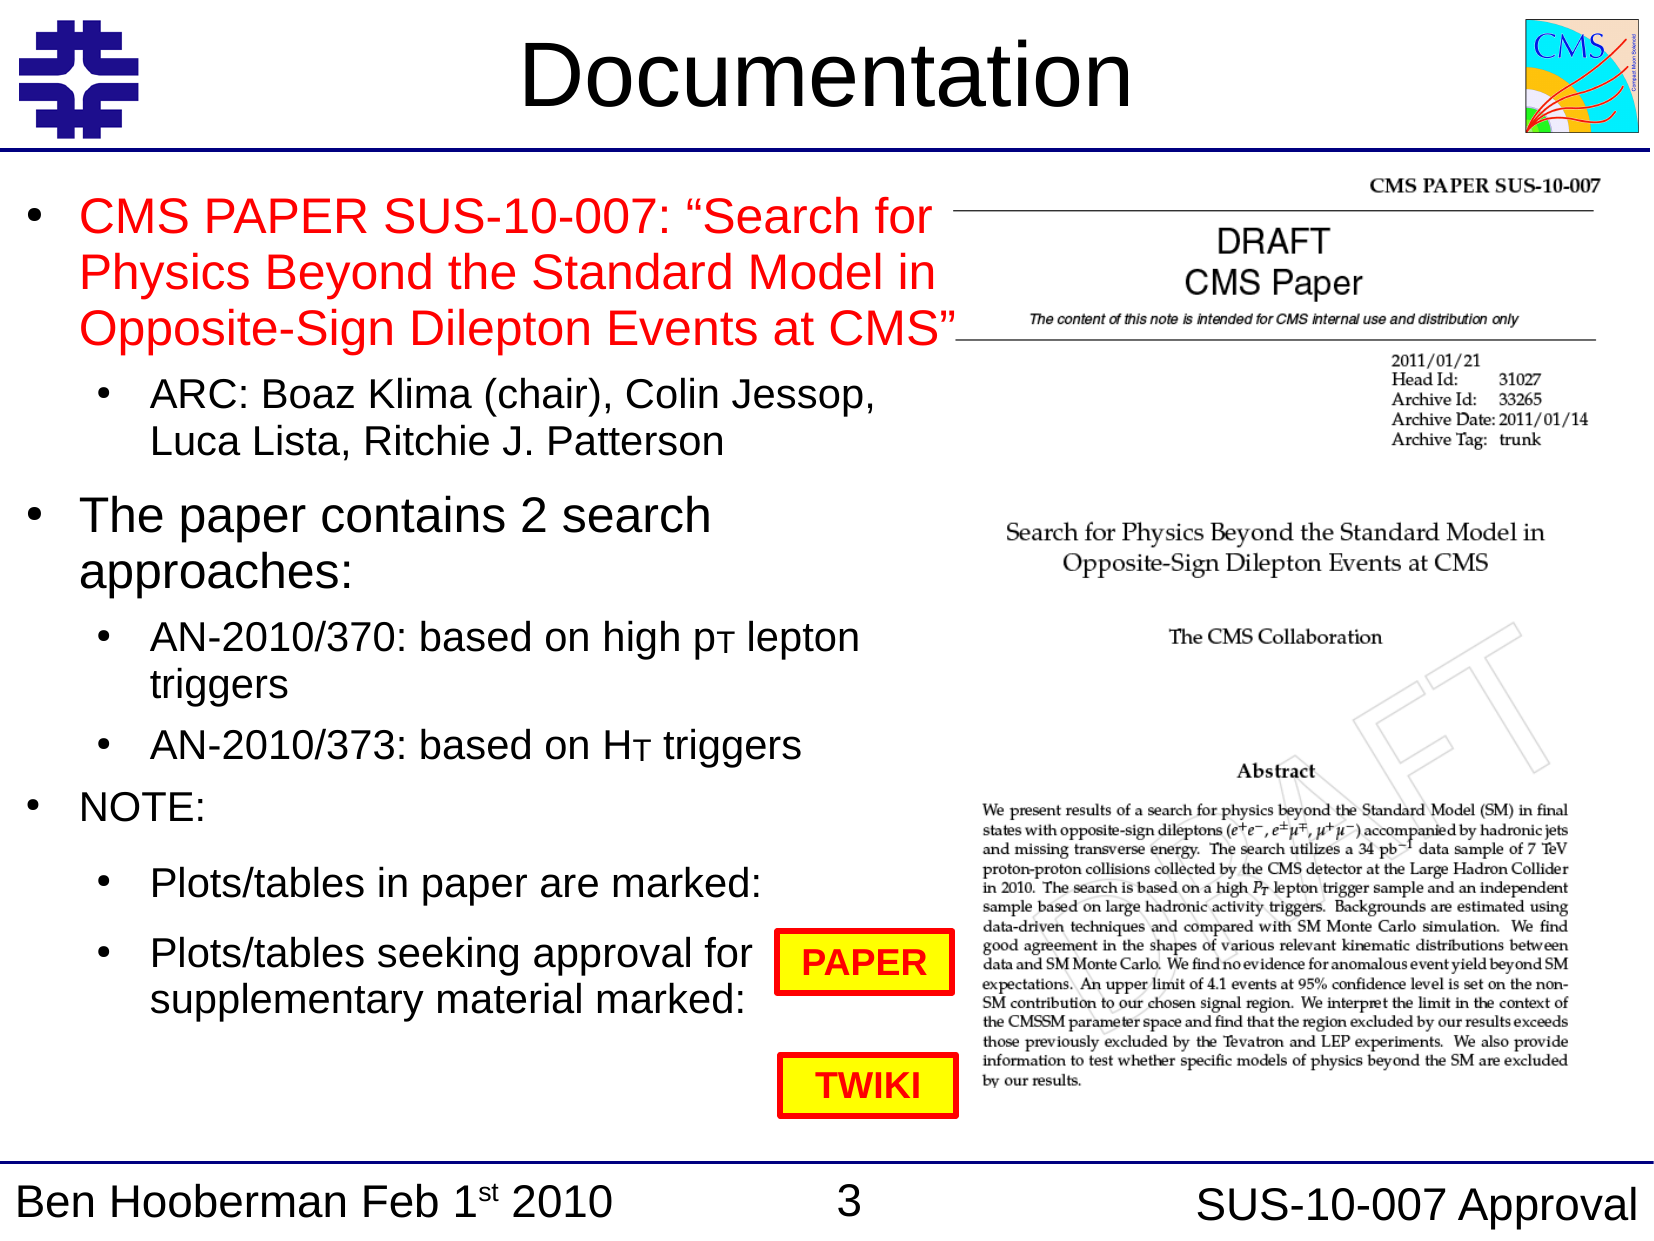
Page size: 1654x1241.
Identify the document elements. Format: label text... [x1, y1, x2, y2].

text_box TWIKI [780, 1054, 956, 1116]
title Documentation [0, 0, 1654, 151]
text_box PAPER [776, 931, 953, 993]
list CMS PAPER SUS-10-007: “Search for Physics Beyond the Standard Model in Opposite-Sign Dilepton Events at CMS” ARC: Boaz Klima (chair), Colin Jessop, Luca Lista, Ritchie J. Patterson The paper contains 2 search approaches: AN-2010/370: based on high pT lepton triggers AN-2010/373: based on HT triggers NOTE: Plots/tables in paper are marked: Plots/tables seeking approval for supplementary material marked: [7, 188, 976, 1191]
picture [858, 155, 1649, 1088]
